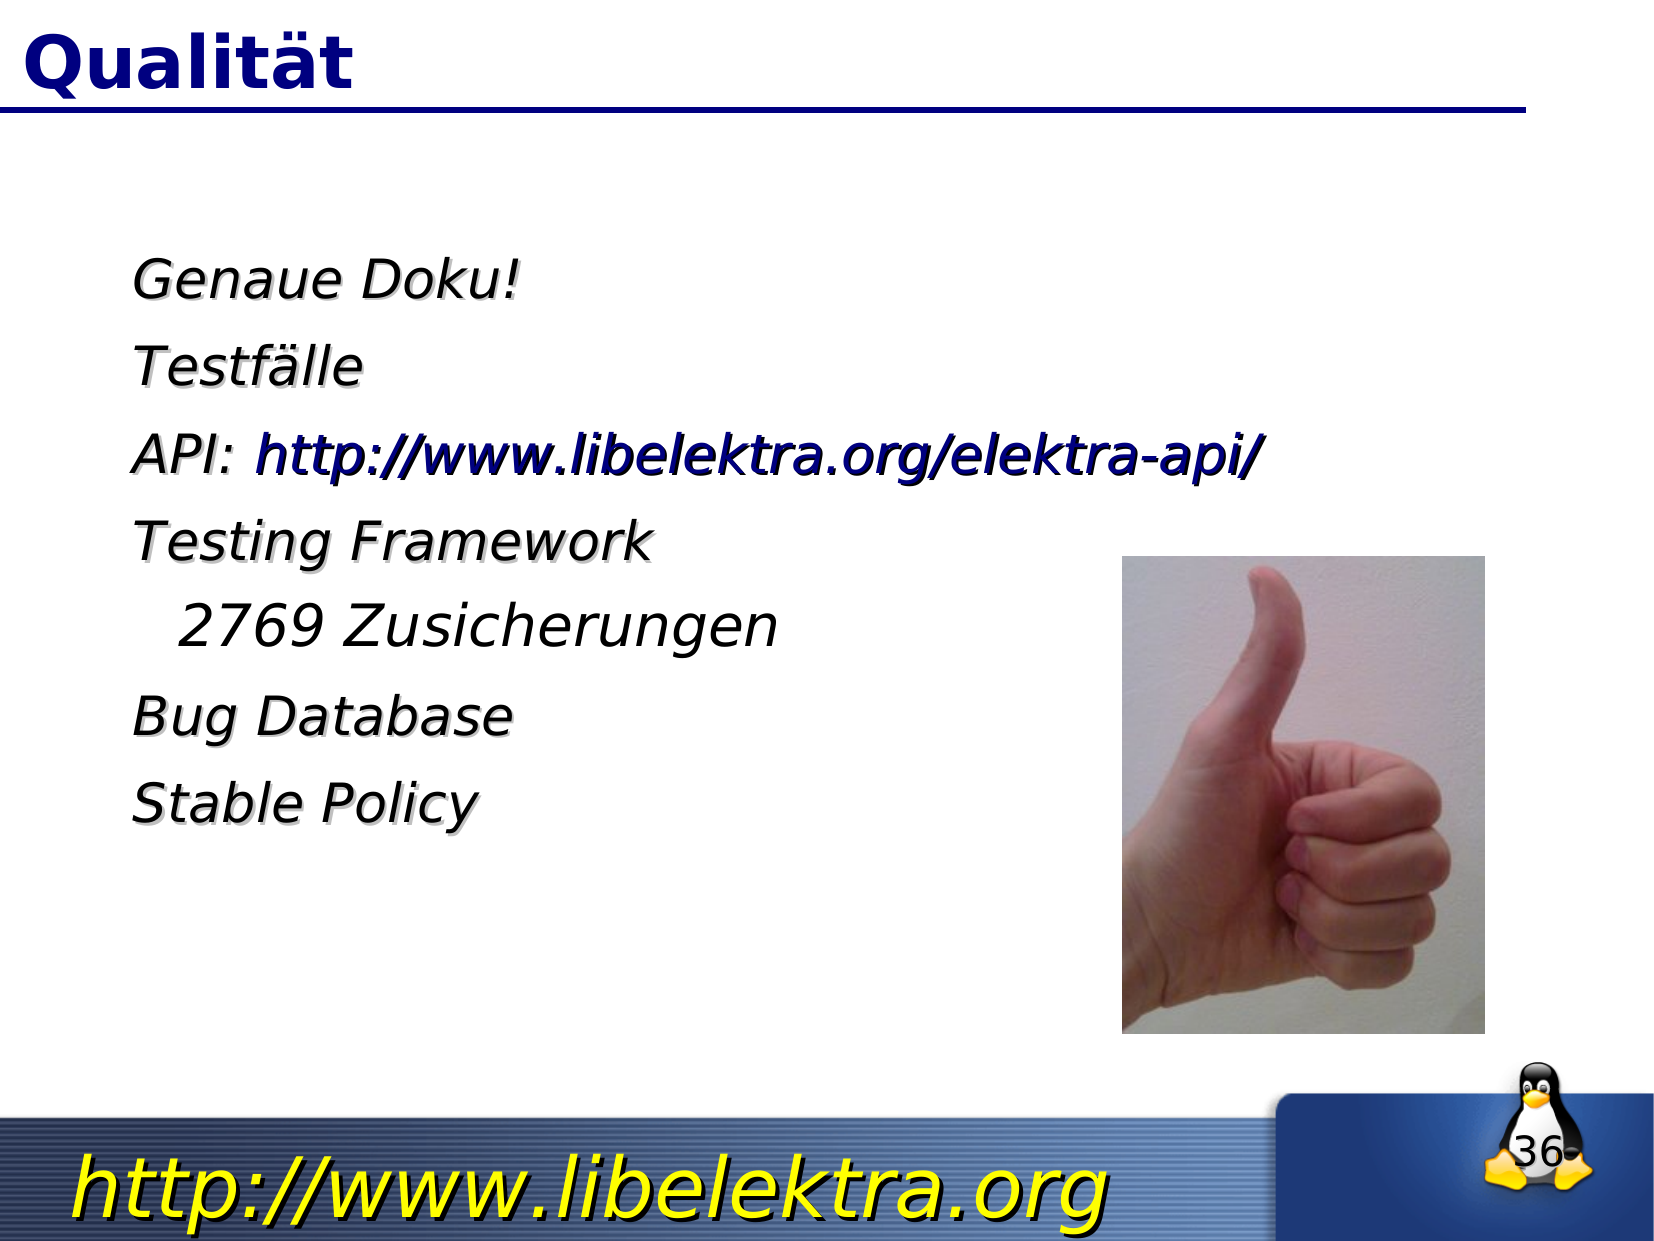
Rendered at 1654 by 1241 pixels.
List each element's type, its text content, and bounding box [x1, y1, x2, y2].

picture [1122, 556, 1485, 1034]
list Genaue Doku! Testfälle API: http://www.libelektra.org/elektra-api/ Testing Framework 2769 Zusicherungen Bug Database Stable Policy [118, 236, 1630, 1033]
text_box 50 [1312, 1122, 1566, 1178]
picture [0, 1061, 1654, 1241]
text_box Qualität [22, 14, 1611, 111]
